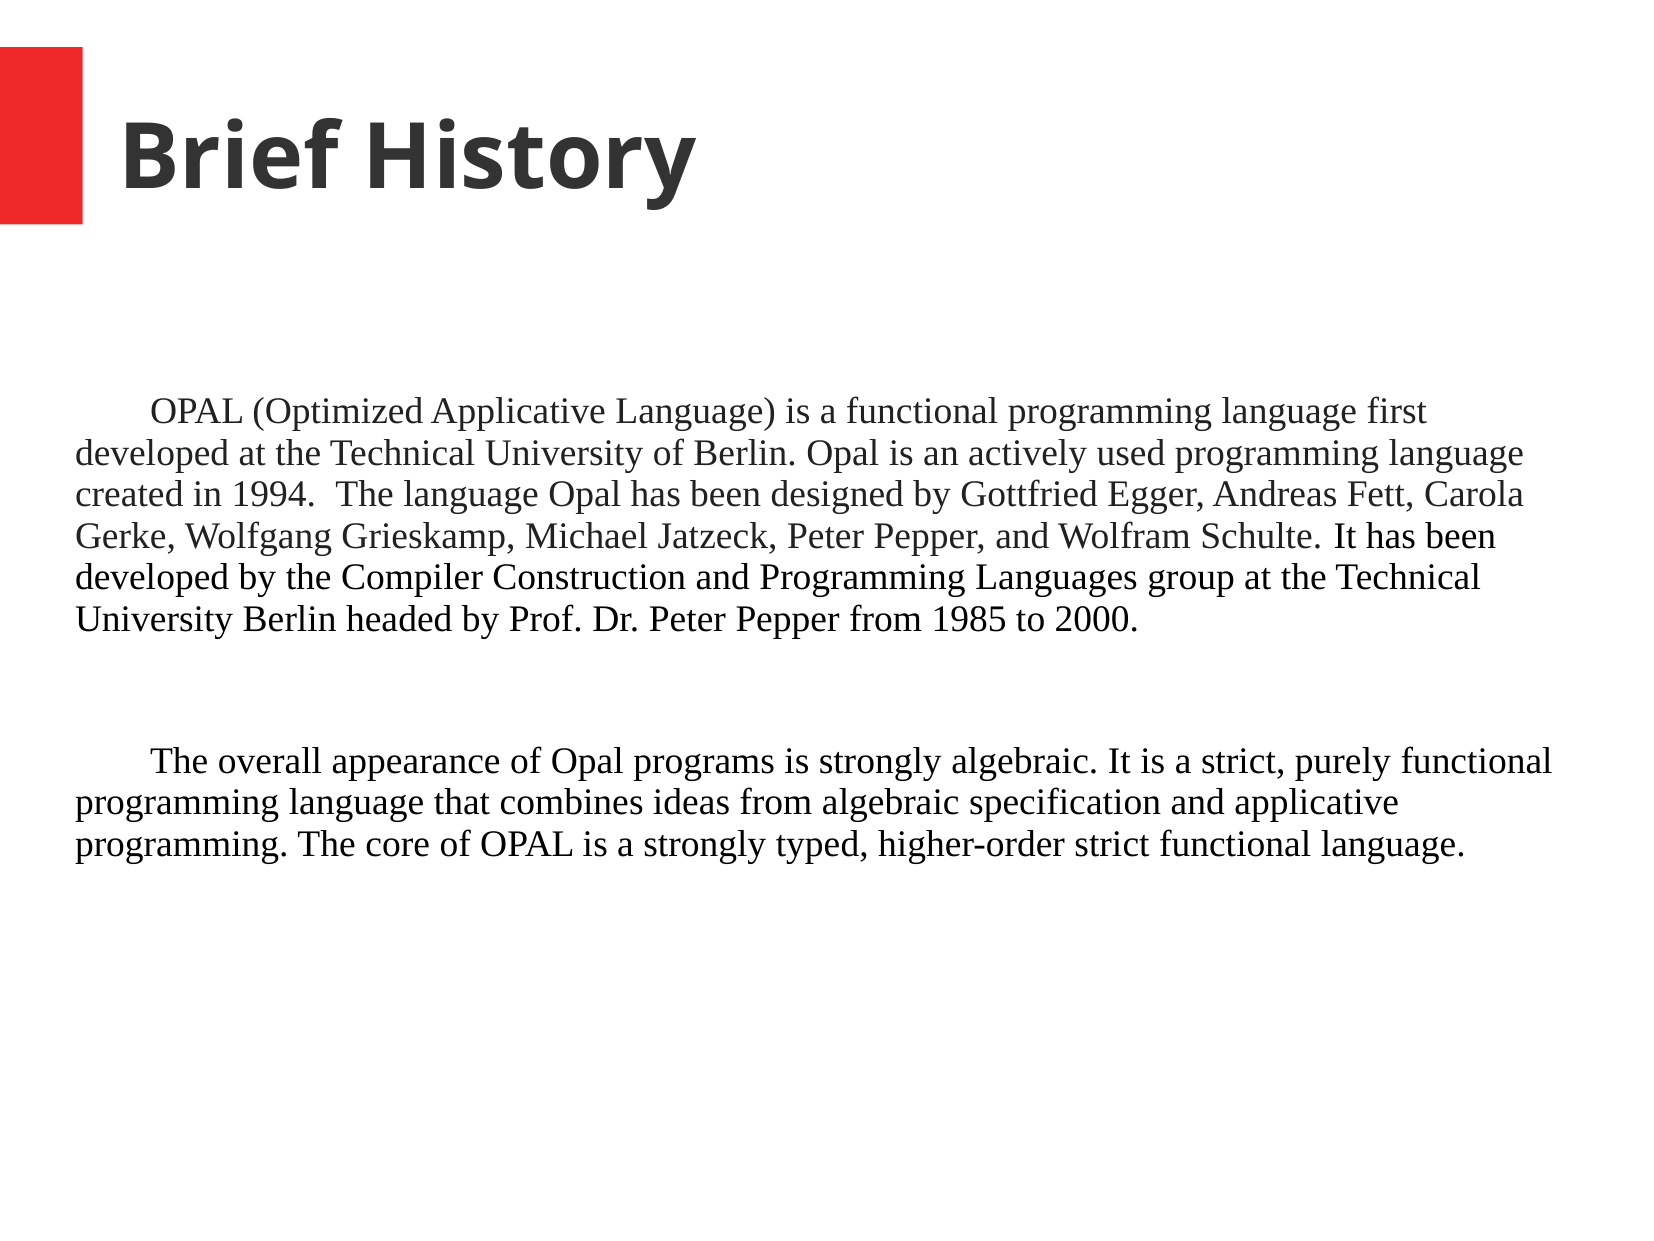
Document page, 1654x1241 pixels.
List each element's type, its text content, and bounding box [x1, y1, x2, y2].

list OPAL (Optimized Applicative Language) is a functional programming language first developed at the Technical University of Berlin. Opal is an actively used programming language created in 1994. The language Opal has been designed by Gottfried Egger, Andreas Fett, Carola Gerke, Wolfgang Grieskamp, Michael Jatzeck, Peter Pepper, and Wolfram Schulte. It has been developed by the Compiler Construction and Programming Languages group at the Technical University Berlin headed by Prof. Dr. Peter Pepper from 1985 to 2000. The overall appearance of Opal programs is strongly algebraic. It is a strict, purely functional programming language that combines ideas from algebraic specification and applicative programming. The core of OPAL is a strongly typed, higher-order strict functional language. [75, 390, 1591, 1034]
title Brief History [118, 49, 1571, 257]
